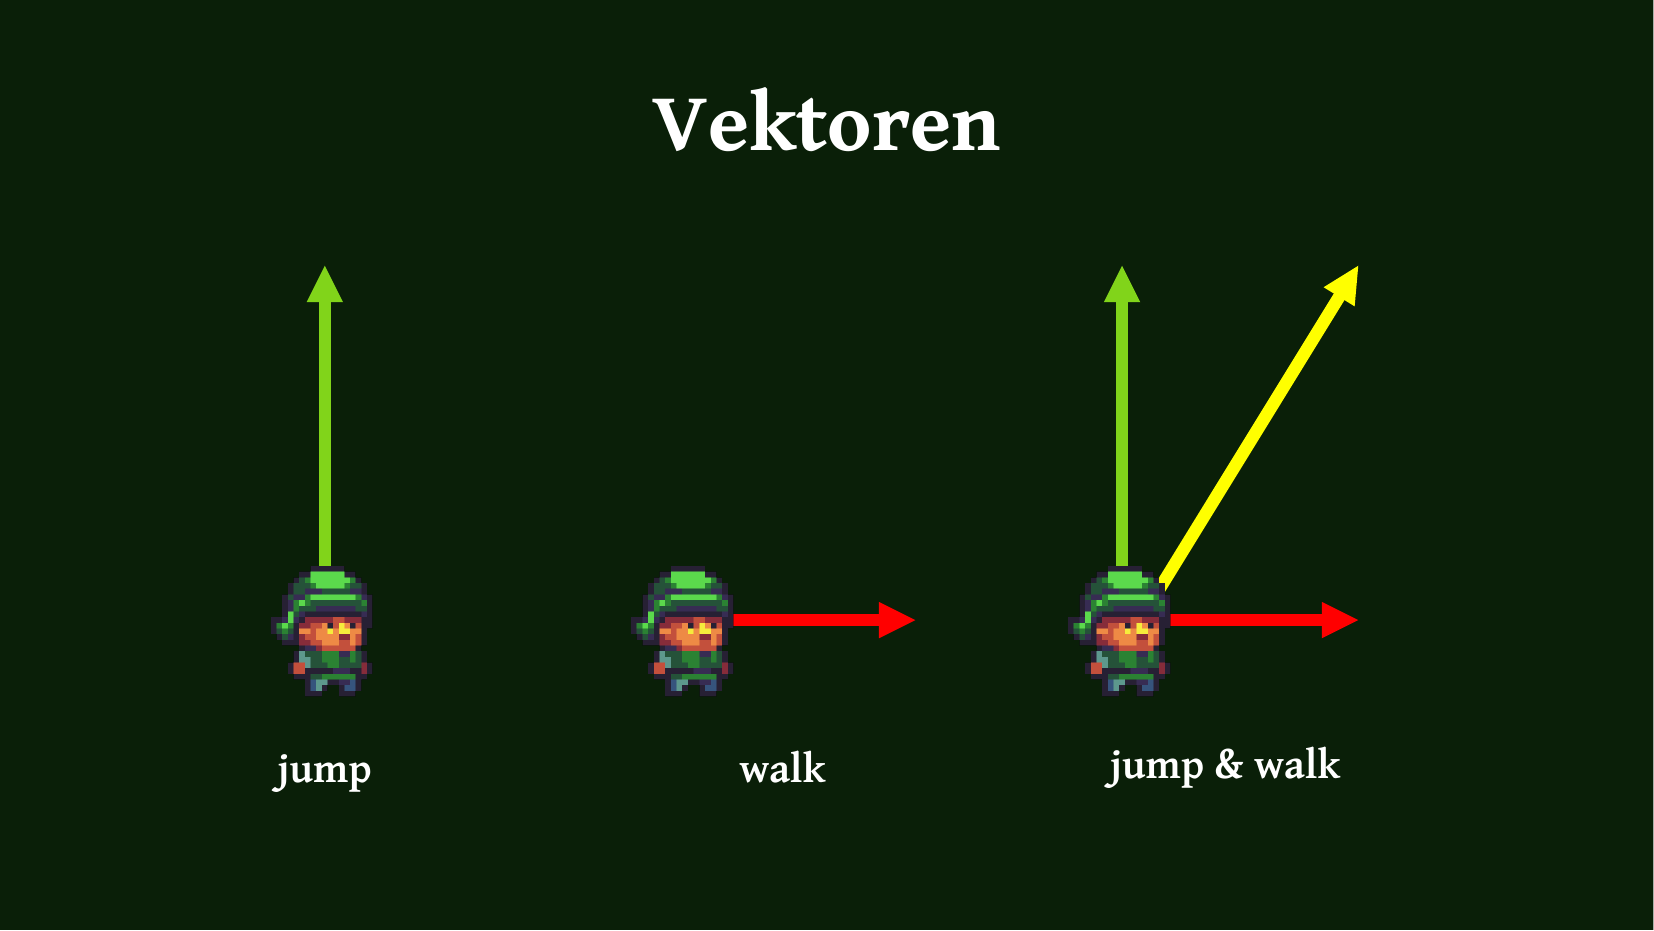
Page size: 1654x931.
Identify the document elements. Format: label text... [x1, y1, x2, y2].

picture [625, 560, 739, 702]
picture [1062, 560, 1176, 702]
text_box jump [206, 738, 443, 802]
text_box jump & walk [1062, 734, 1388, 846]
text_box walk [649, 738, 916, 802]
picture [265, 560, 378, 702]
title Vektoren [82, 59, 1571, 193]
